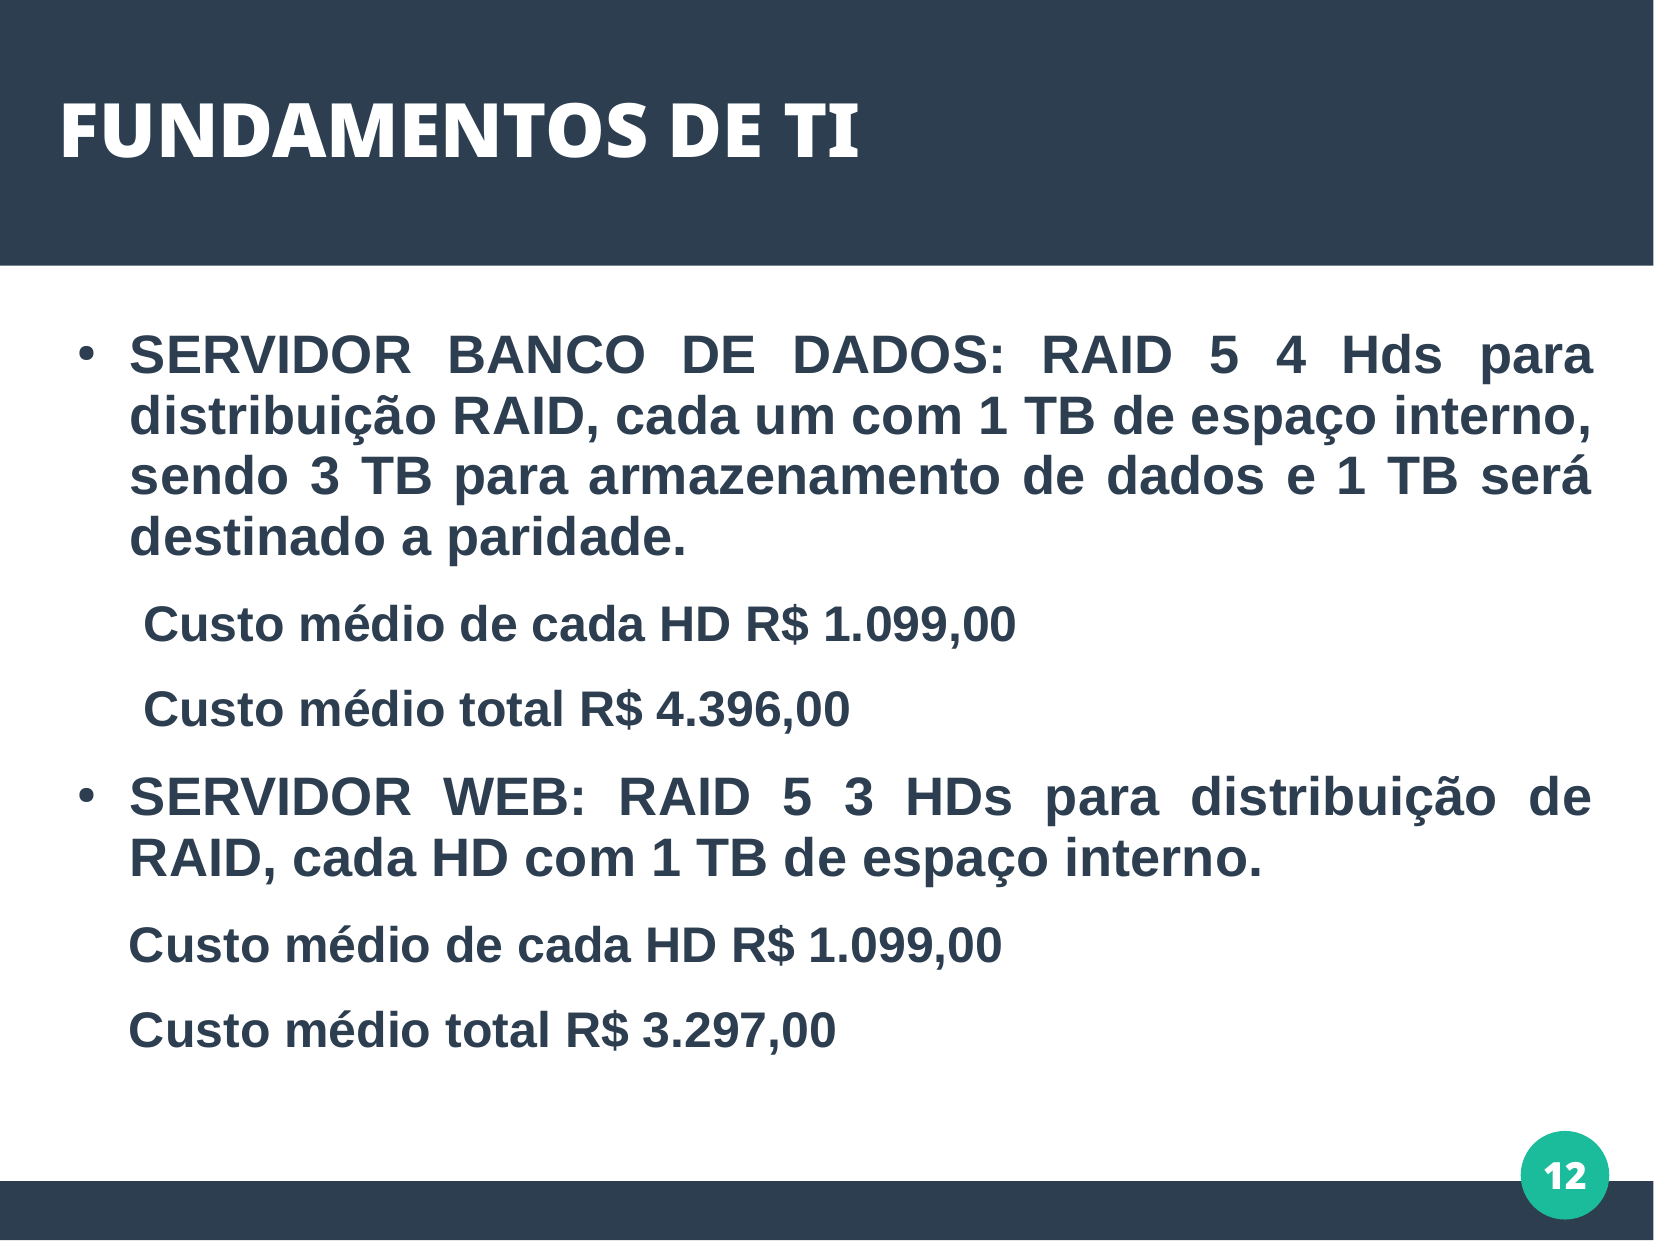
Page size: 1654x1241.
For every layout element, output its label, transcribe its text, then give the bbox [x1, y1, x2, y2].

list SERVIDOR BANCO DE DADOS: RAID 5 4 Hds para distribuição RAID, cada um com 1 TB de espaço interno, sendo 3 TB para armazenamento de dados e 1 TB será destinado a paridade. Custo médio de cada HD R$ 1.099,00 Custo médio total R$ 4.396,00 SERVIDOR WEB: RAID 5 3 HDs para distribuição de RAID, cada HD com 1 TB de espaço interno. Custo médio de cada HD R$ 1.099,00 Custo médio total R$ 3.297,00 [59, 324, 1595, 1152]
title FUNDAMENTOS DE TI [59, 49, 1595, 207]
